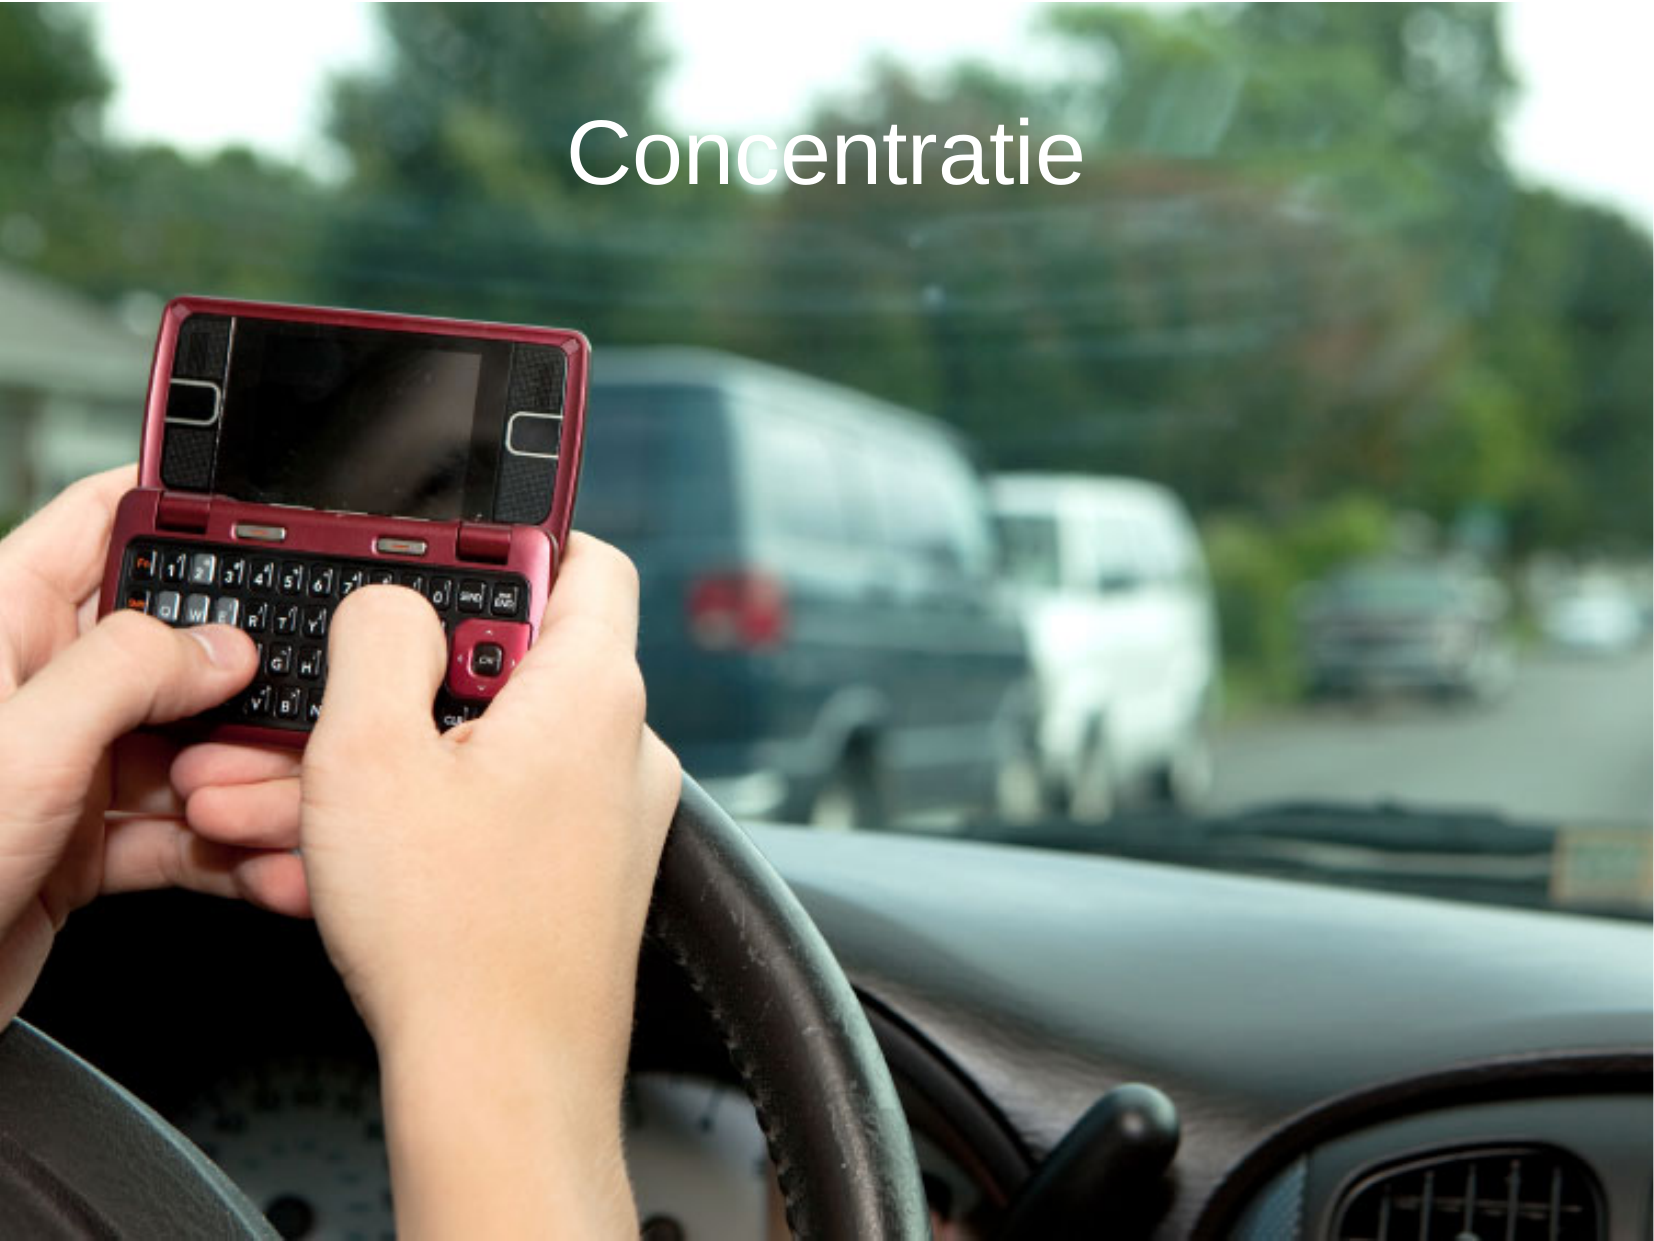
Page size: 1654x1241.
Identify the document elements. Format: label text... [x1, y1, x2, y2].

picture [0, 2, 1654, 1241]
title Concentratie [82, 49, 1571, 257]
